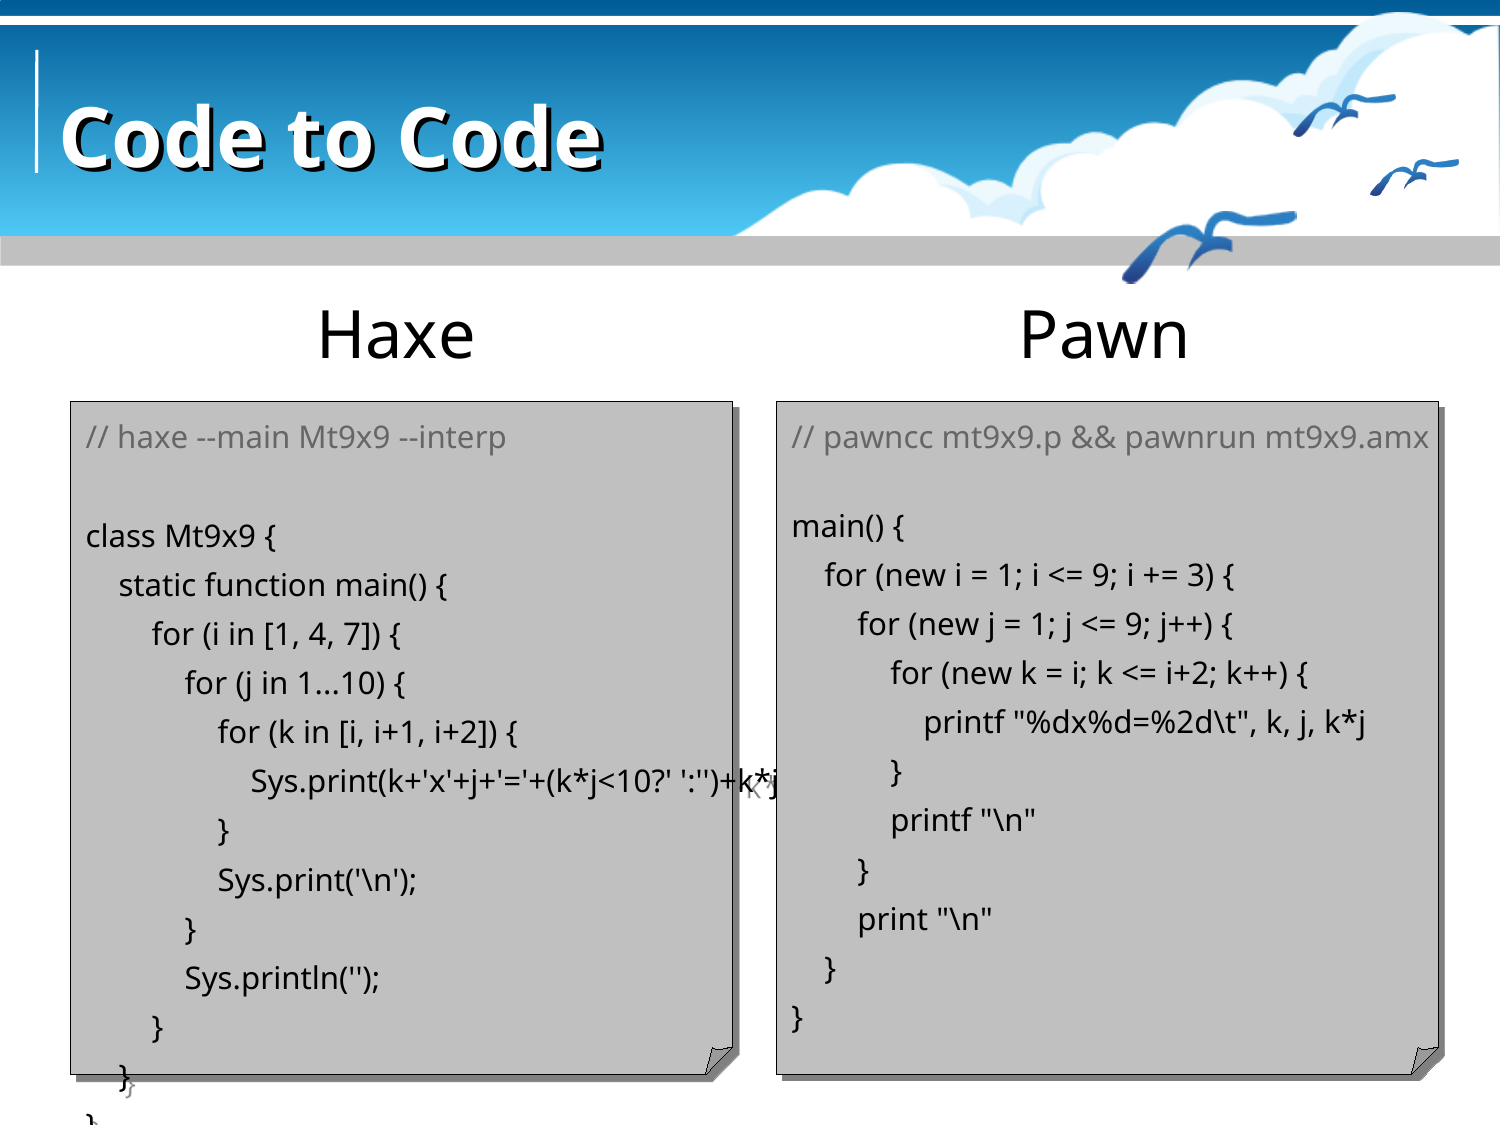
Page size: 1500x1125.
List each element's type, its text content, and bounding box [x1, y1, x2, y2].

text_box Haxe [301, 283, 538, 388]
picture [730, 12, 1500, 284]
text_box Pawn [1003, 283, 1247, 388]
text_box // haxe --main Mt9x9 --interp class Mt9x9 { static function main() { for (i in [1, 4, 7]) { for (j in 1...10) { for (k in [i, i+1, i+2]) { Sys.print(k+'x'+j+'='+(k*j<10?' ':'')+k*j+'\t'); } Sys.print('\n'); } Sys.println(''); } } } [70, 401, 733, 1075]
text_box // pawncc mt9x9.p && pawnrun mt9x9.amx main() { for (new i = 1; i <= 9; i += 3) { for (new j = 1; j <= 9; j++) { for (new k = i; k <= i+2; k++) { printf "%dx%d=%2d\t", k, j, k*j } printf "\n" } print "\n" } } [776, 401, 1439, 1075]
title Code to Code [59, 86, 1465, 186]
